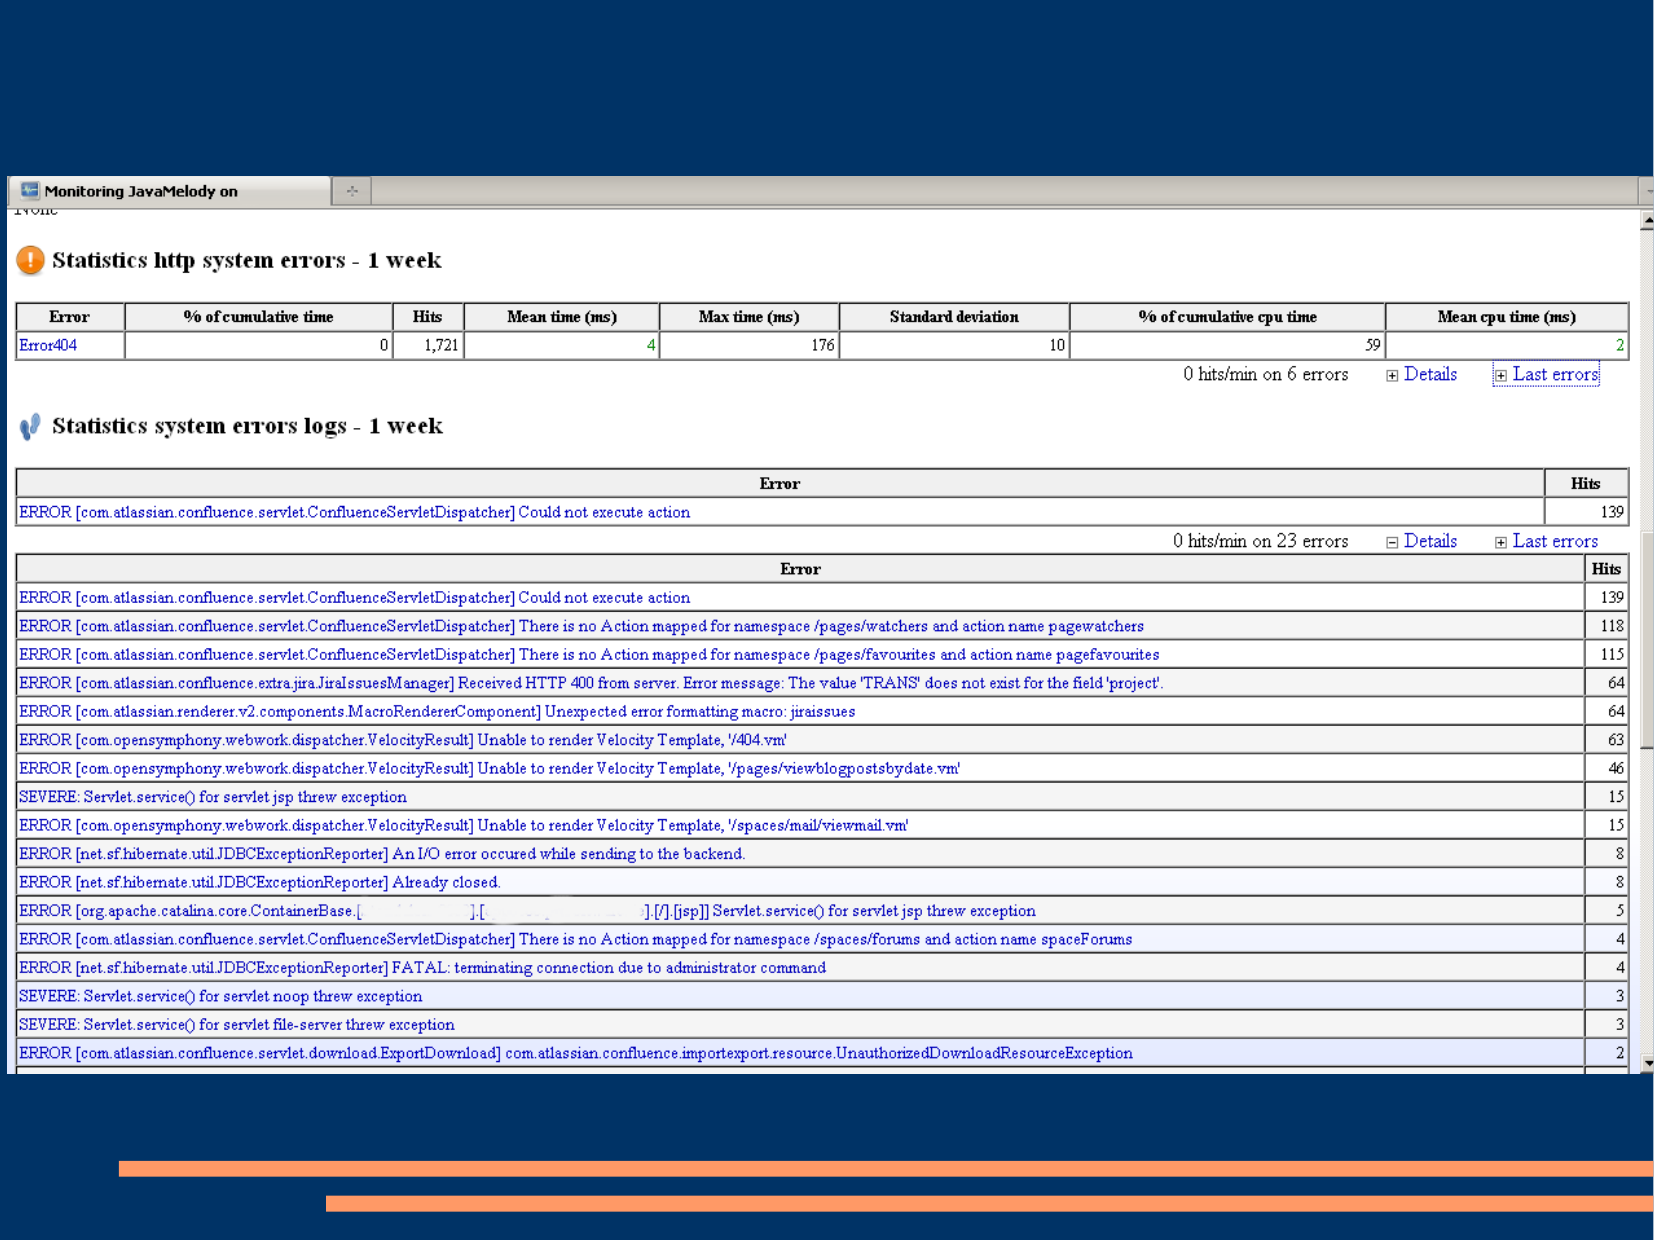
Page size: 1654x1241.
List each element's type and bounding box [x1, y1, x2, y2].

picture [7, 176, 1654, 1074]
